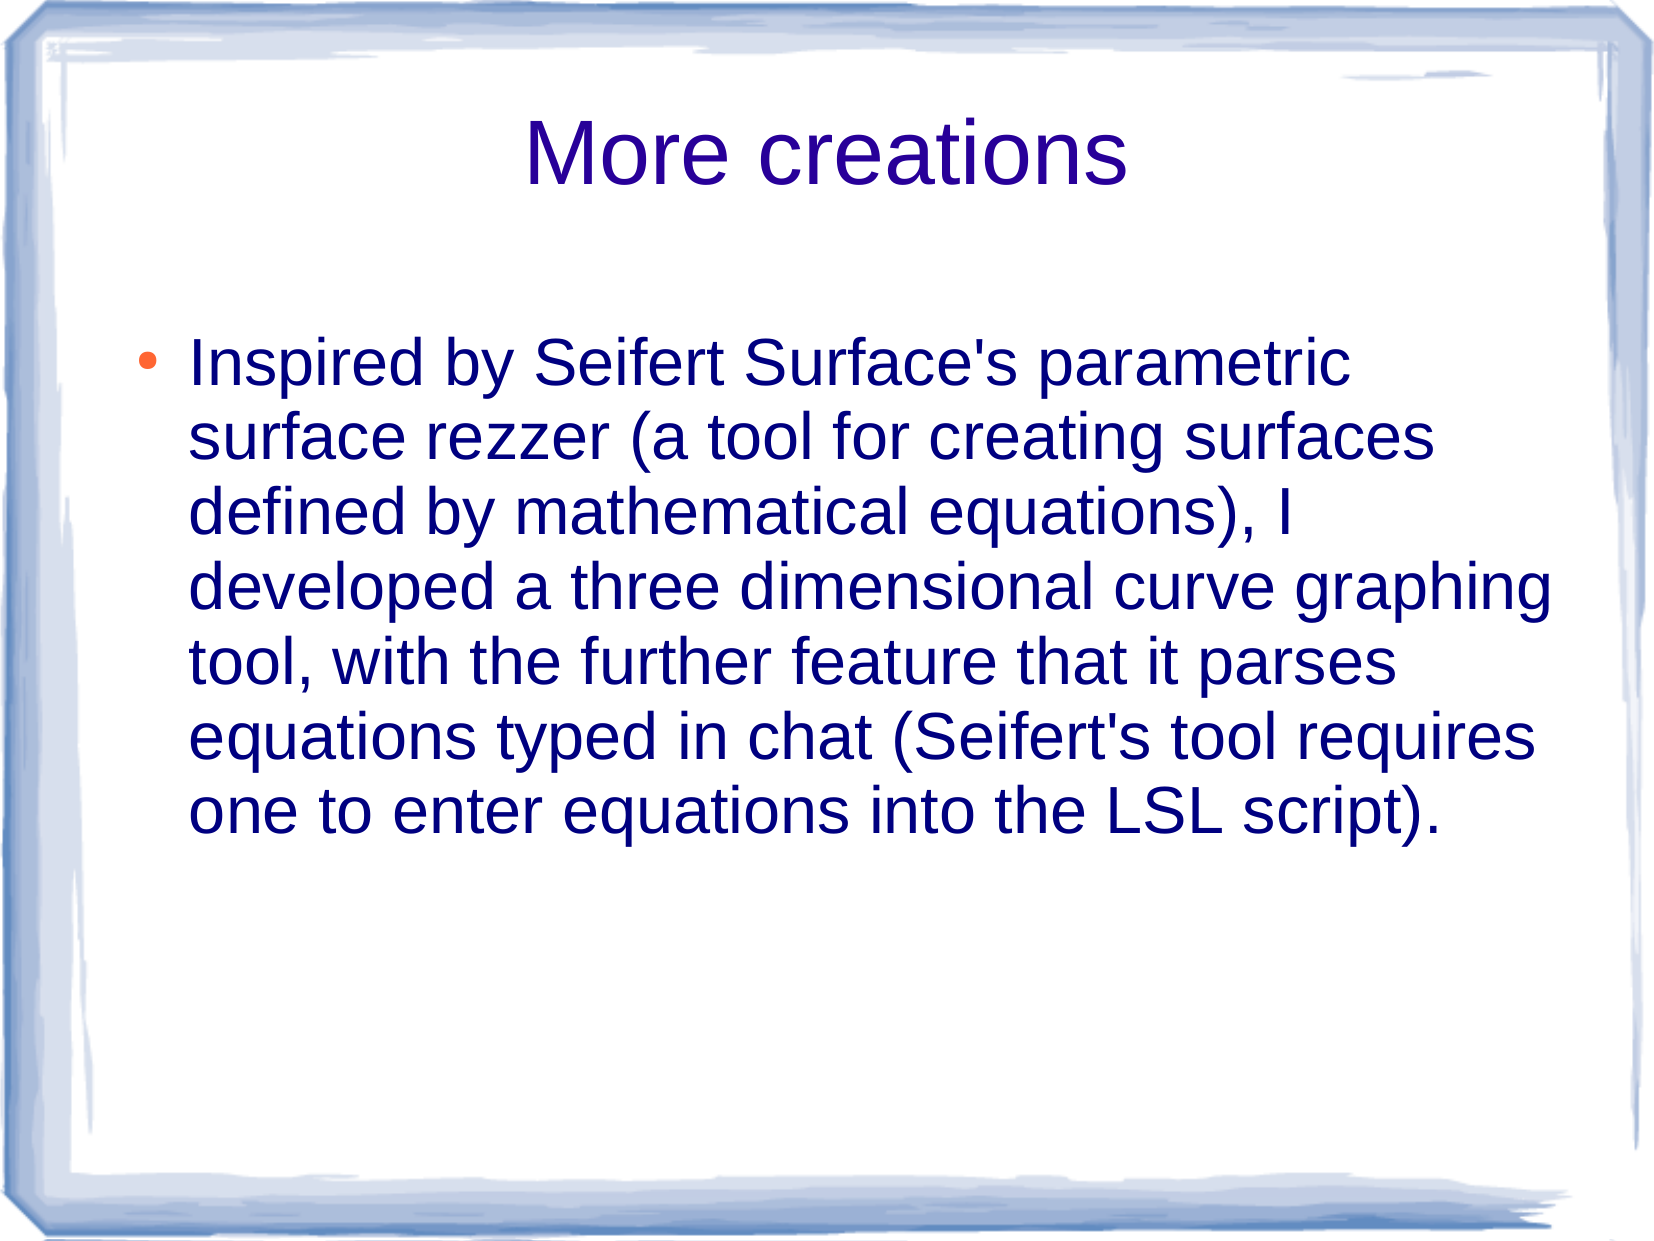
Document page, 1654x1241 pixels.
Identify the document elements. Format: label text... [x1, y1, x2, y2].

list Inspired by Seifert Surface's parametric surface rezzer (a tool for creating surfaces defined by mathematical equations), I developed a three dimensional curve graphing tool, with the further feature that it parses equations typed in chat (Seifert's tool requires one to enter equations into the LSL script). [118, 324, 1571, 1004]
picture [0, 0, 1654, 1241]
title More creations [82, 49, 1571, 257]
